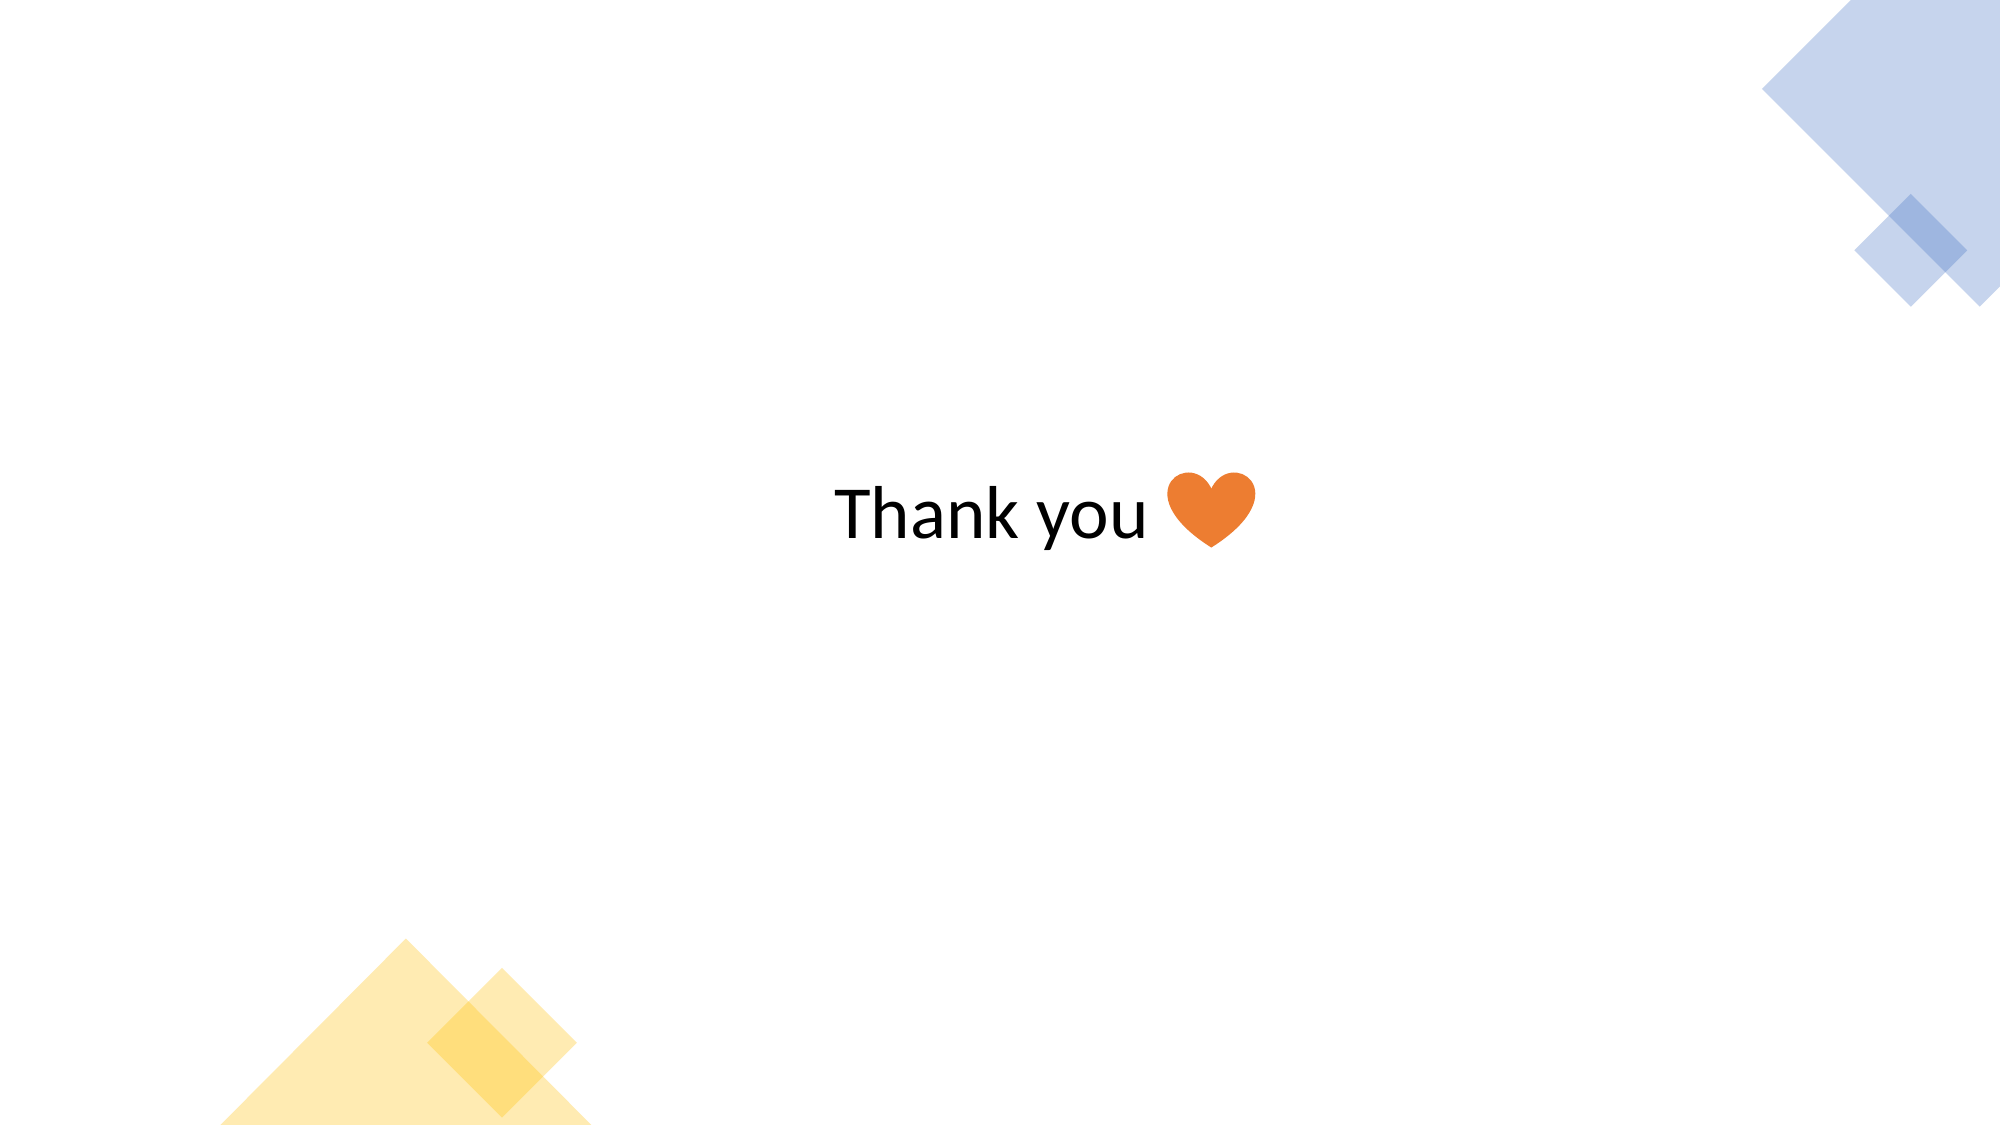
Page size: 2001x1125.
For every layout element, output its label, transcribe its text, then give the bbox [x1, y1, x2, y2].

text_box [1761, 0, 2000, 307]
text_box Thank you [819, 456, 1181, 563]
text_box [220, 938, 592, 1125]
text_box [1168, 473, 1255, 547]
